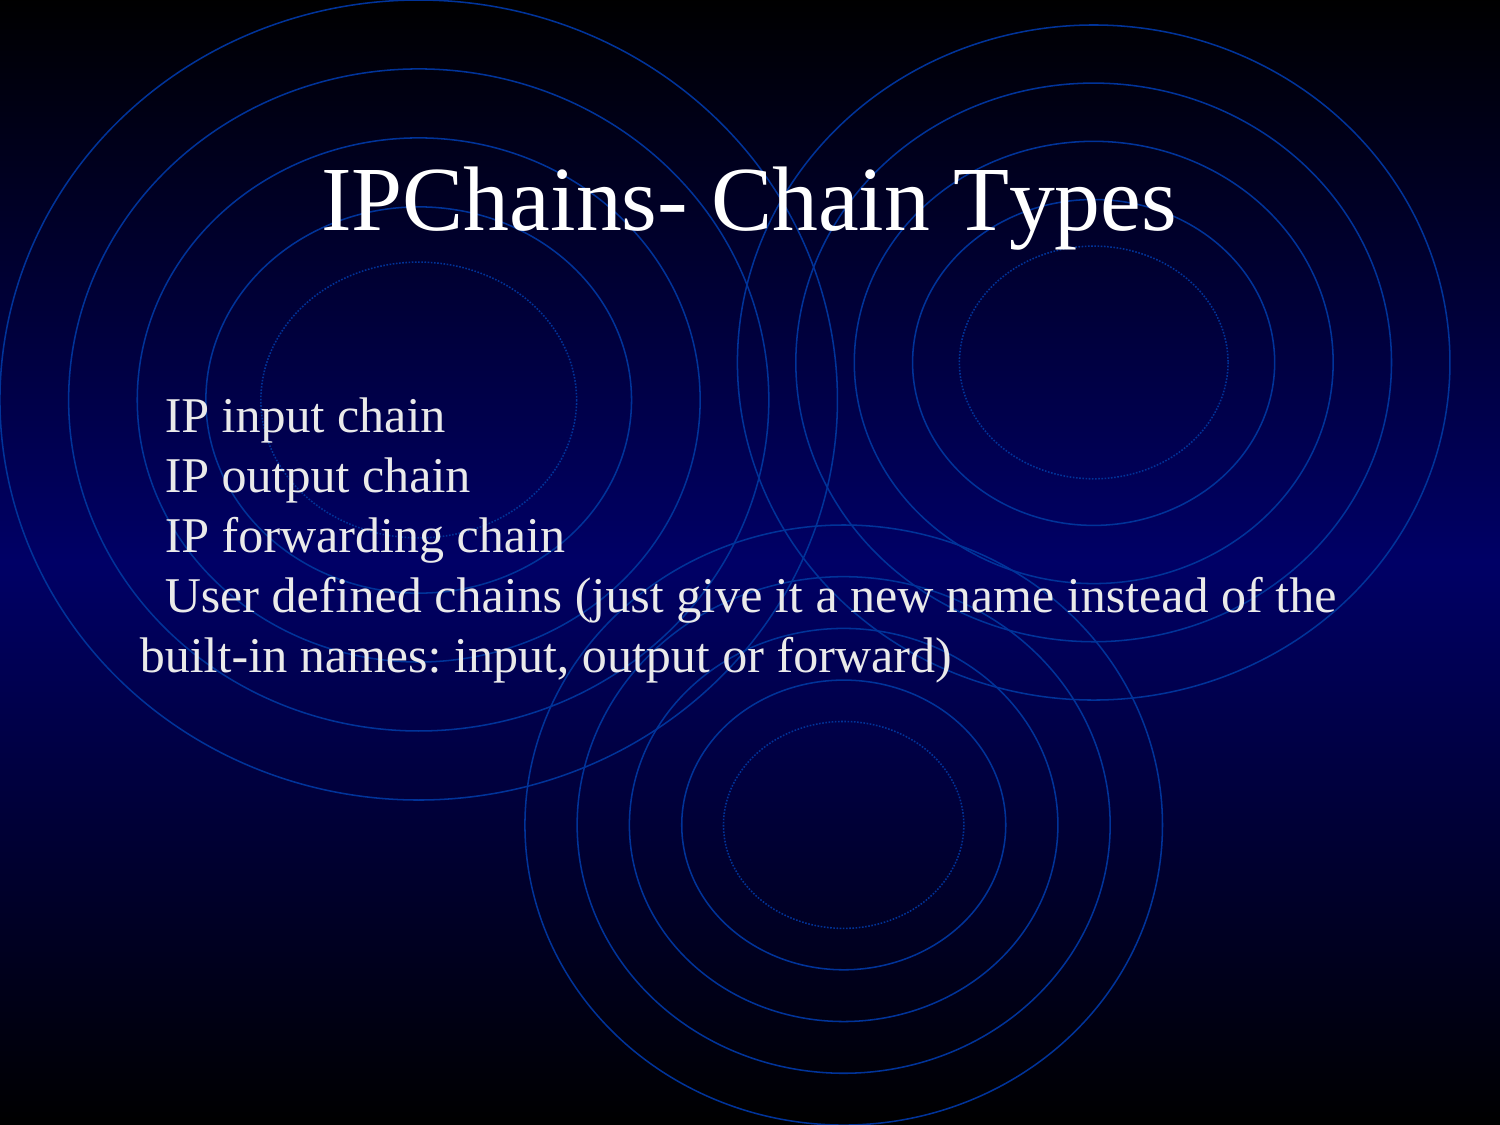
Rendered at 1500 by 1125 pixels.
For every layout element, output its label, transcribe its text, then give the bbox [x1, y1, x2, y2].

title IPChains- Chain Types [112, 99, 1388, 288]
text_box IP input chain IP output chain IP forwarding chain User defined chains (just give it a new name instead of the built-in names: input, output or forward) [125, 375, 1376, 782]
